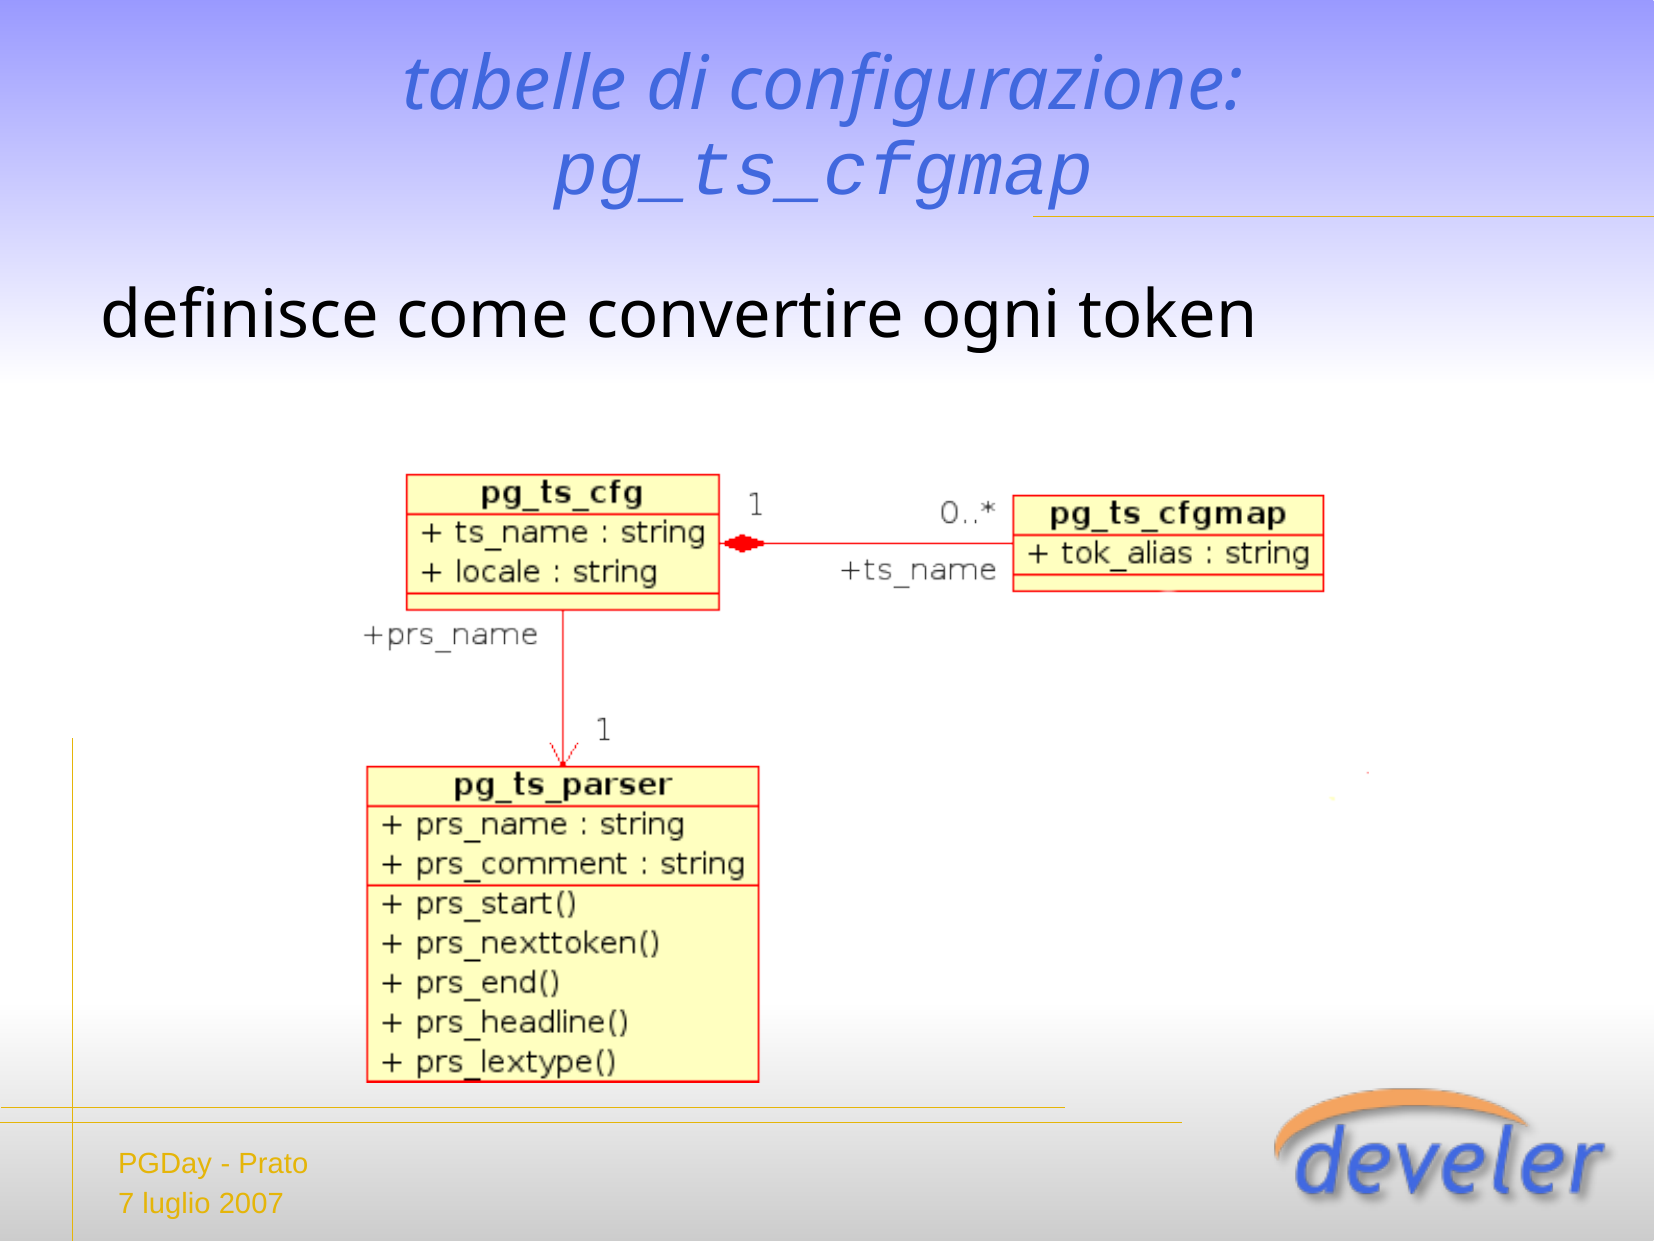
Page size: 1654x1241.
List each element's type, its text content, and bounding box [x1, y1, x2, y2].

title tabelle di configurazione: pg_ts_cfgmap [82, 29, 1565, 217]
picture [1269, 1083, 1622, 1211]
list definisce come convertire ogni token [82, 265, 1571, 1093]
picture [354, 472, 1369, 1083]
